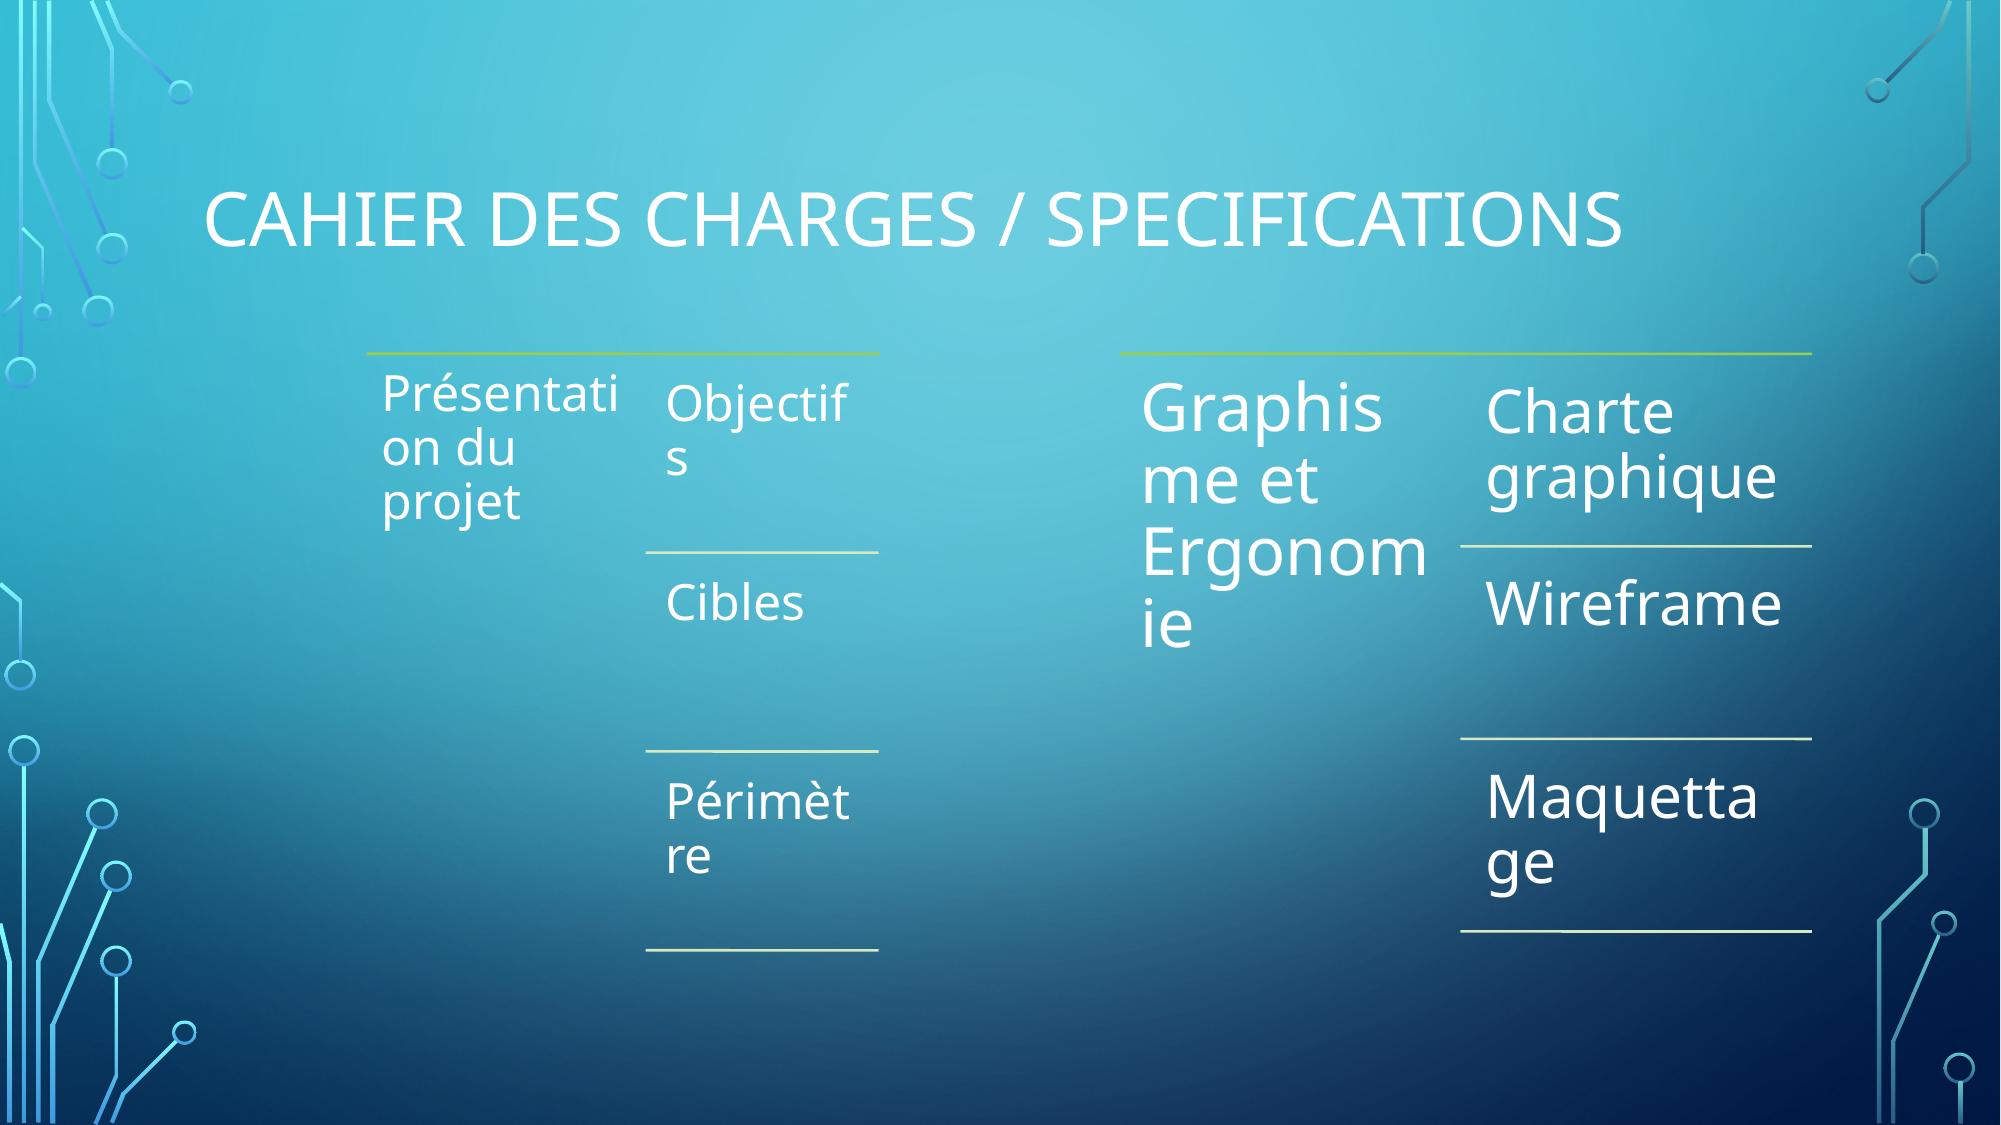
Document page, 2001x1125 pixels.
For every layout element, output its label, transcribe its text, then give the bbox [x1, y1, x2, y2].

text_box Cibles [649, 562, 879, 750]
text_box Périmètre [649, 760, 879, 949]
text_box Présentation du projet [366, 353, 646, 960]
text_box Maquettage [1466, 748, 1812, 930]
text_box Charte graphique [1466, 362, 1812, 545]
text_box Objectifs [649, 363, 879, 551]
title Cahier des charges / specifications [187, 101, 1813, 344]
text_box Graphisme et Ergonomie [1120, 353, 1461, 941]
text_box Wireframe [1466, 555, 1812, 737]
